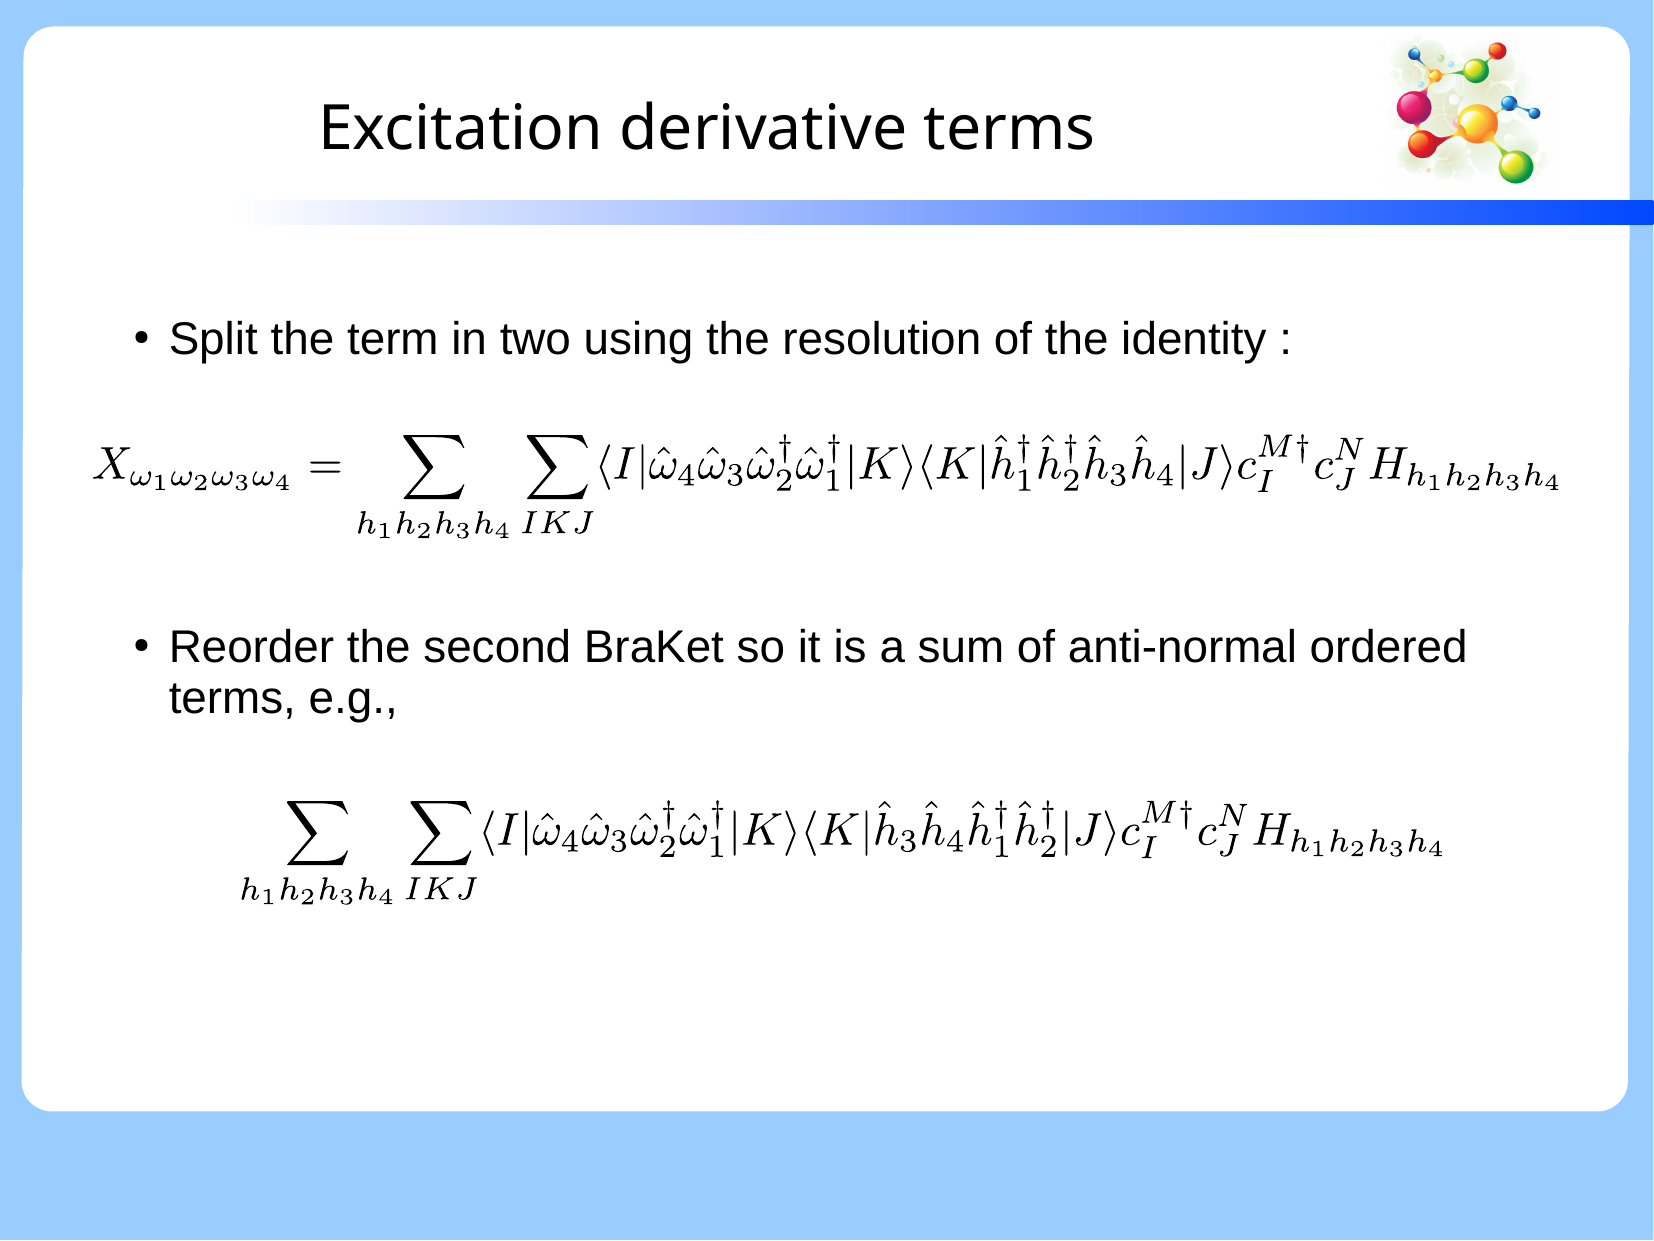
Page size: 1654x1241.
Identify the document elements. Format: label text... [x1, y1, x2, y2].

text_box Split the term in two using the resolution of the identity : Reorder the second BraKet so it is a sum of anti-normal ordered terms, e.g., [118, 305, 1592, 1141]
text_box [239, 796, 1444, 905]
text_box [91, 430, 1560, 539]
title Excitation derivative terms [82, 49, 1332, 201]
picture [1382, 29, 1556, 195]
